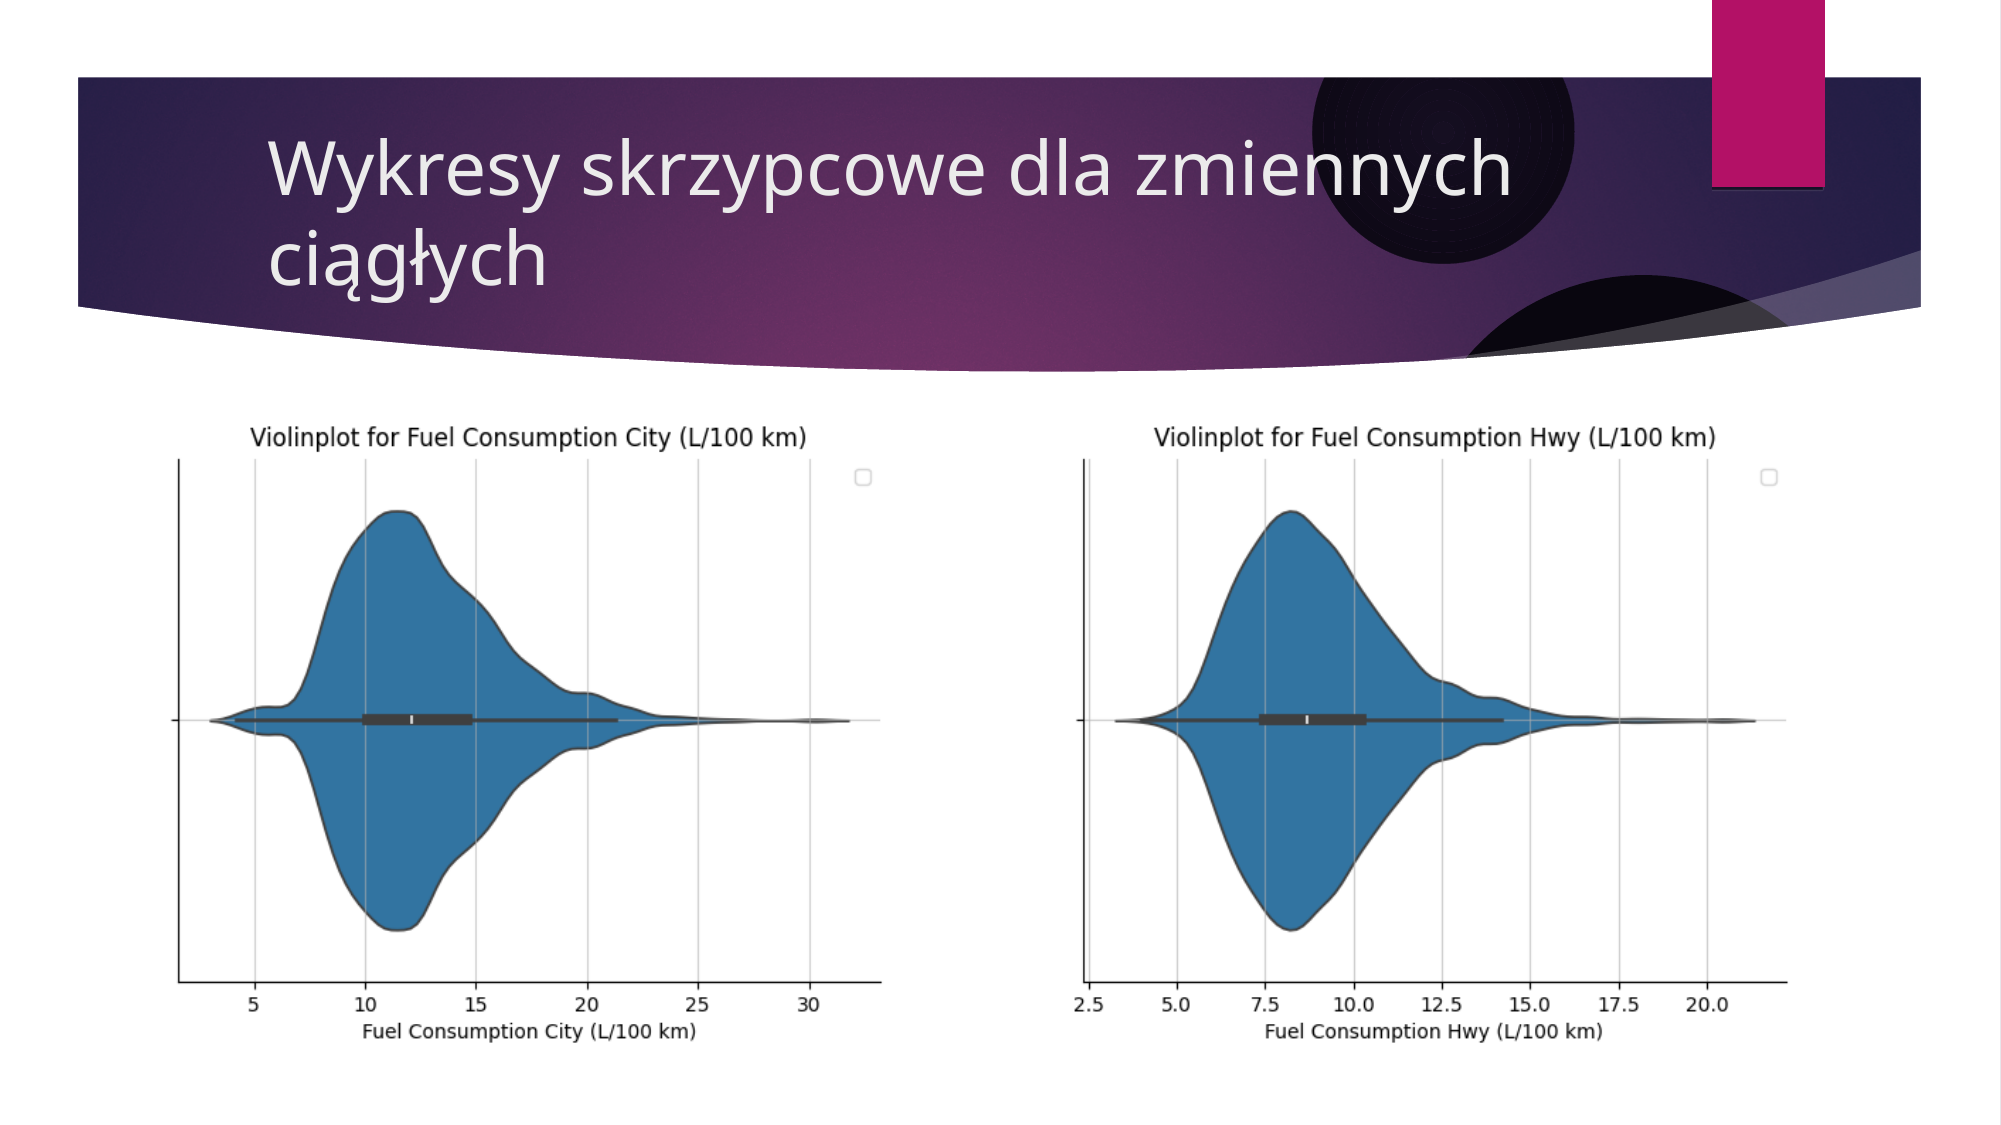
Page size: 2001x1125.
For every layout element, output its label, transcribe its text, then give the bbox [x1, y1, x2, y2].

title Wykresy skrzypcowe dla zmiennych ciągłych [251, 101, 1690, 321]
picture [65, 377, 1877, 1057]
